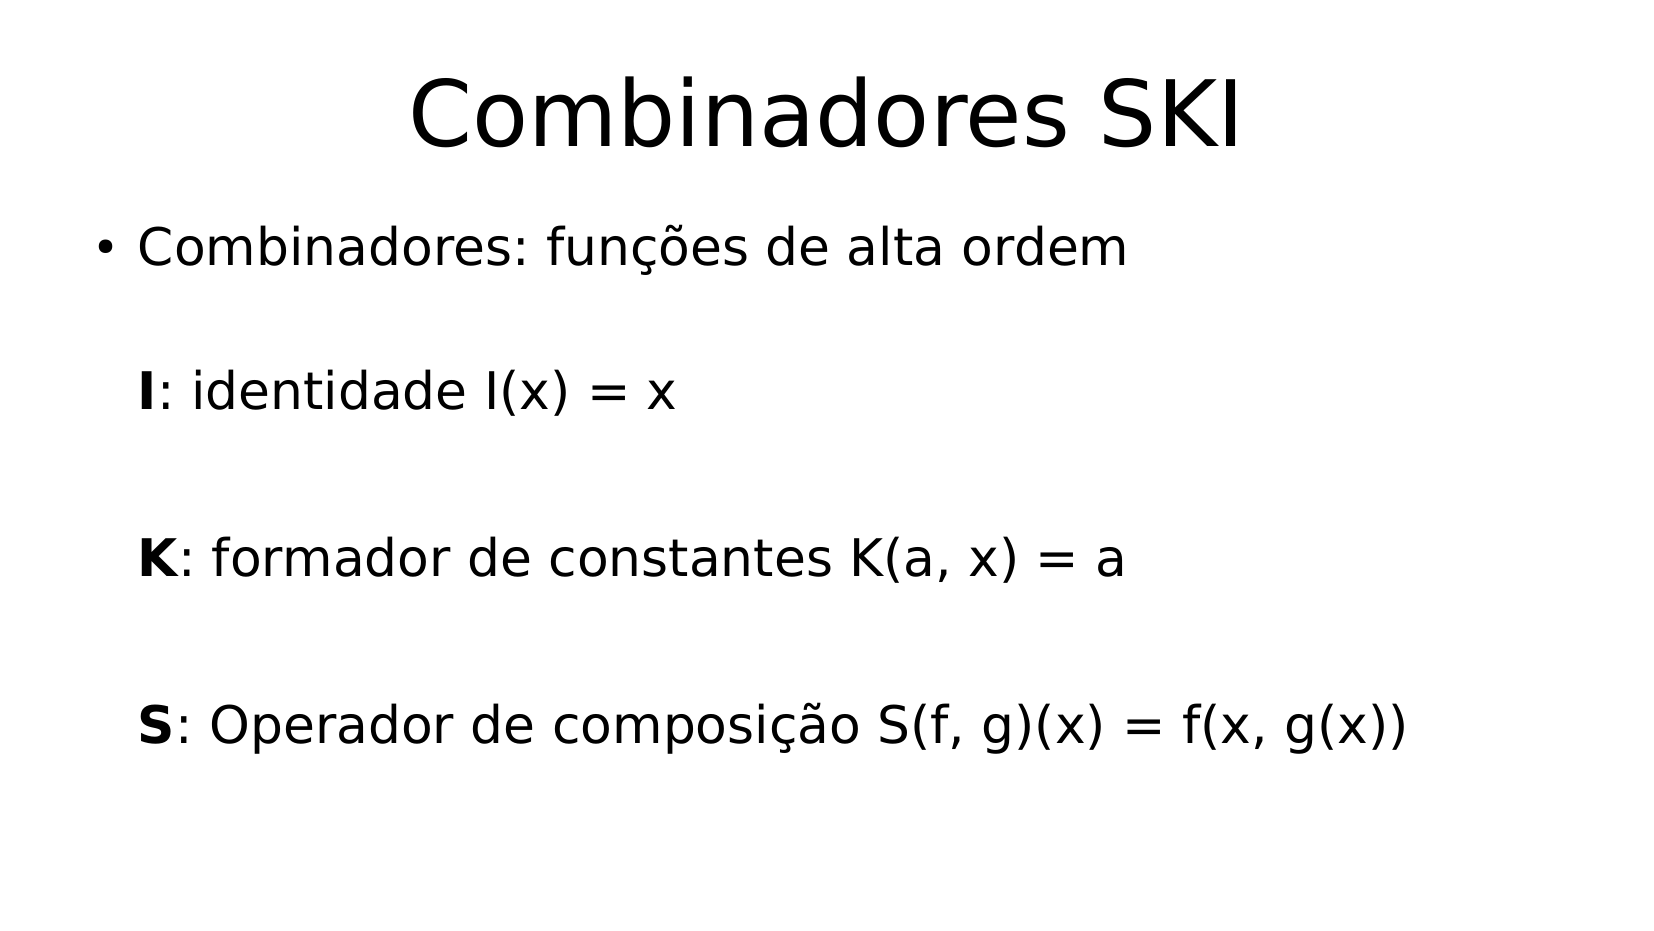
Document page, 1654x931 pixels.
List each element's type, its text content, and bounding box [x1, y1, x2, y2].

title Combinadores SKI [82, 37, 1571, 193]
list Combinadores: funções de alta ordem I: identidade I(x) = x K: formador de constantes K(a, x) = a S: Operador de composição S(f, g)(x) = f(x, g(x)) [82, 217, 1571, 758]
